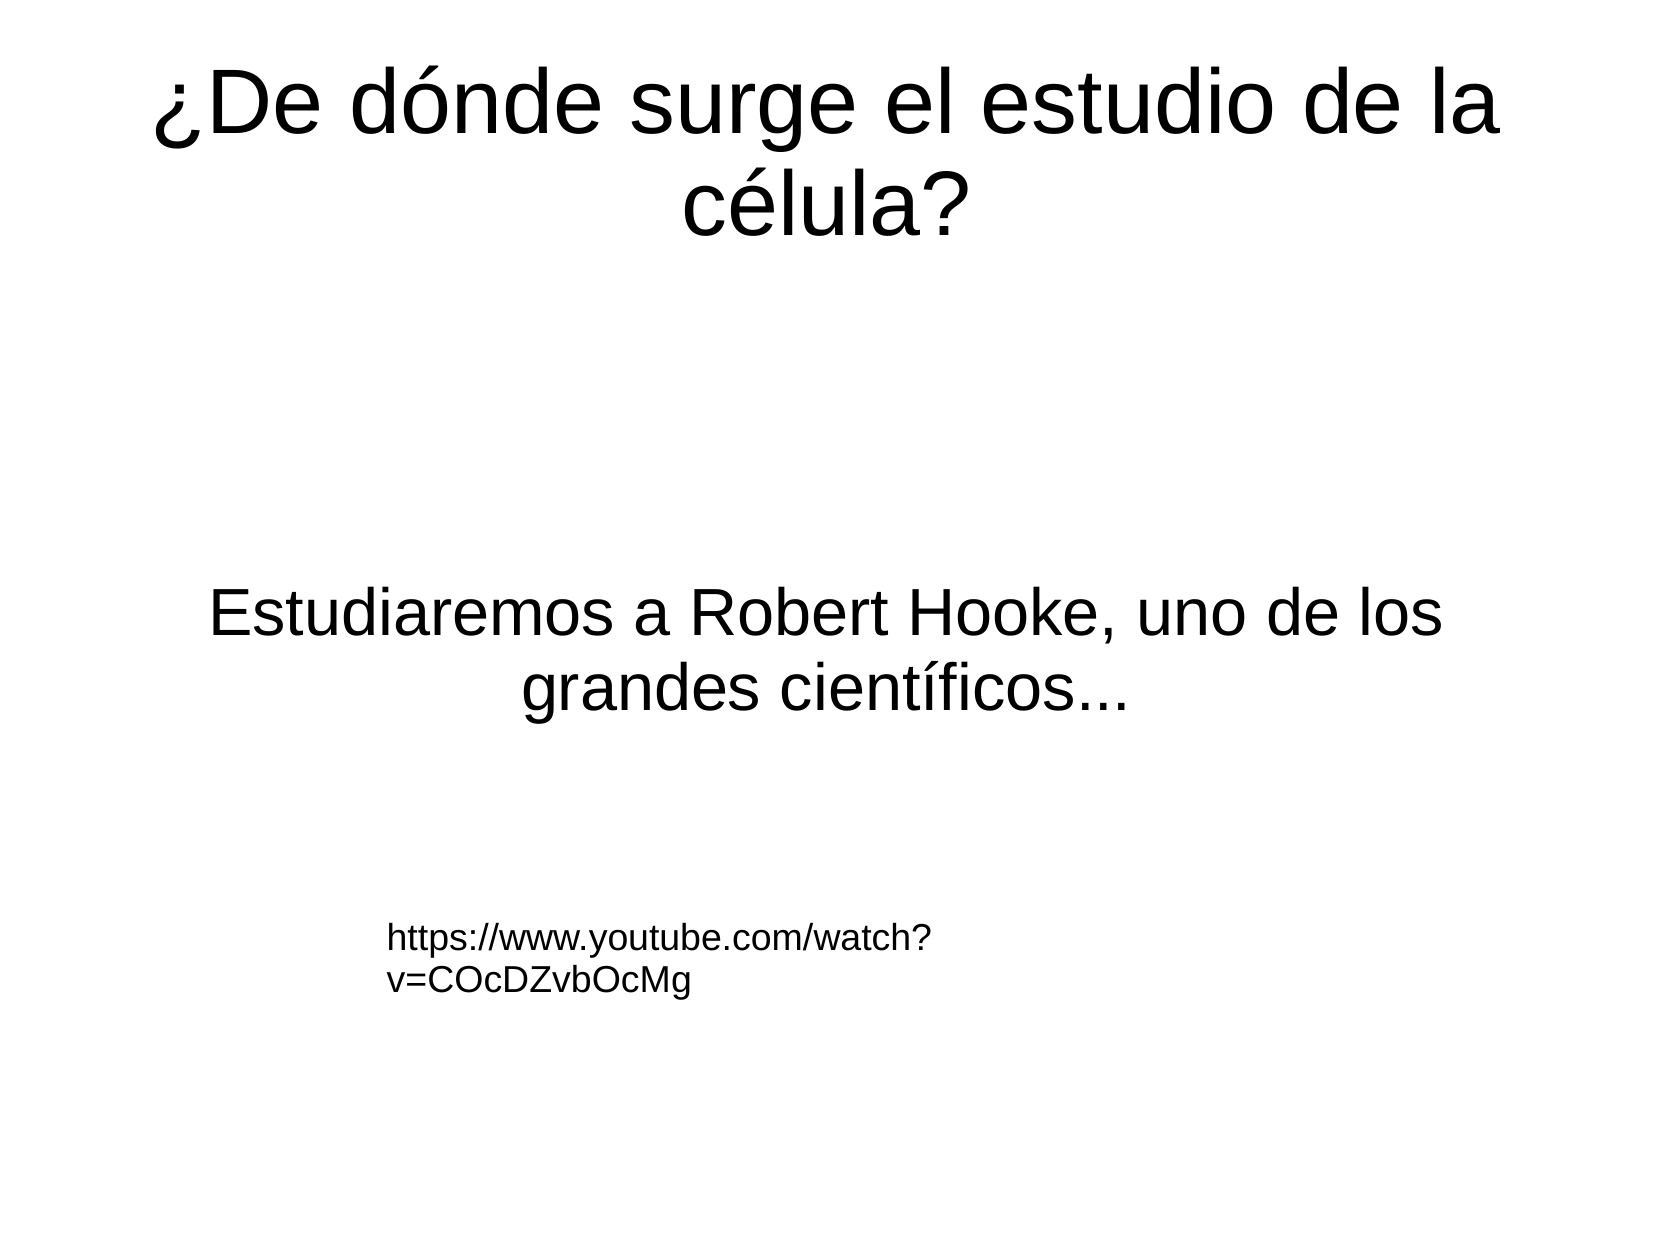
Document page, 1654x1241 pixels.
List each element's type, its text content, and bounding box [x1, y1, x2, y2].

subtitle Estudiaremos a Robert Hooke, uno de los grandes científicos... [82, 290, 1571, 1010]
title ¿De dónde surge el estudio de la célula? [82, 49, 1571, 257]
text_box https://www.youtube.com/watch?v=COcDZvbOcMg [371, 909, 1252, 967]
